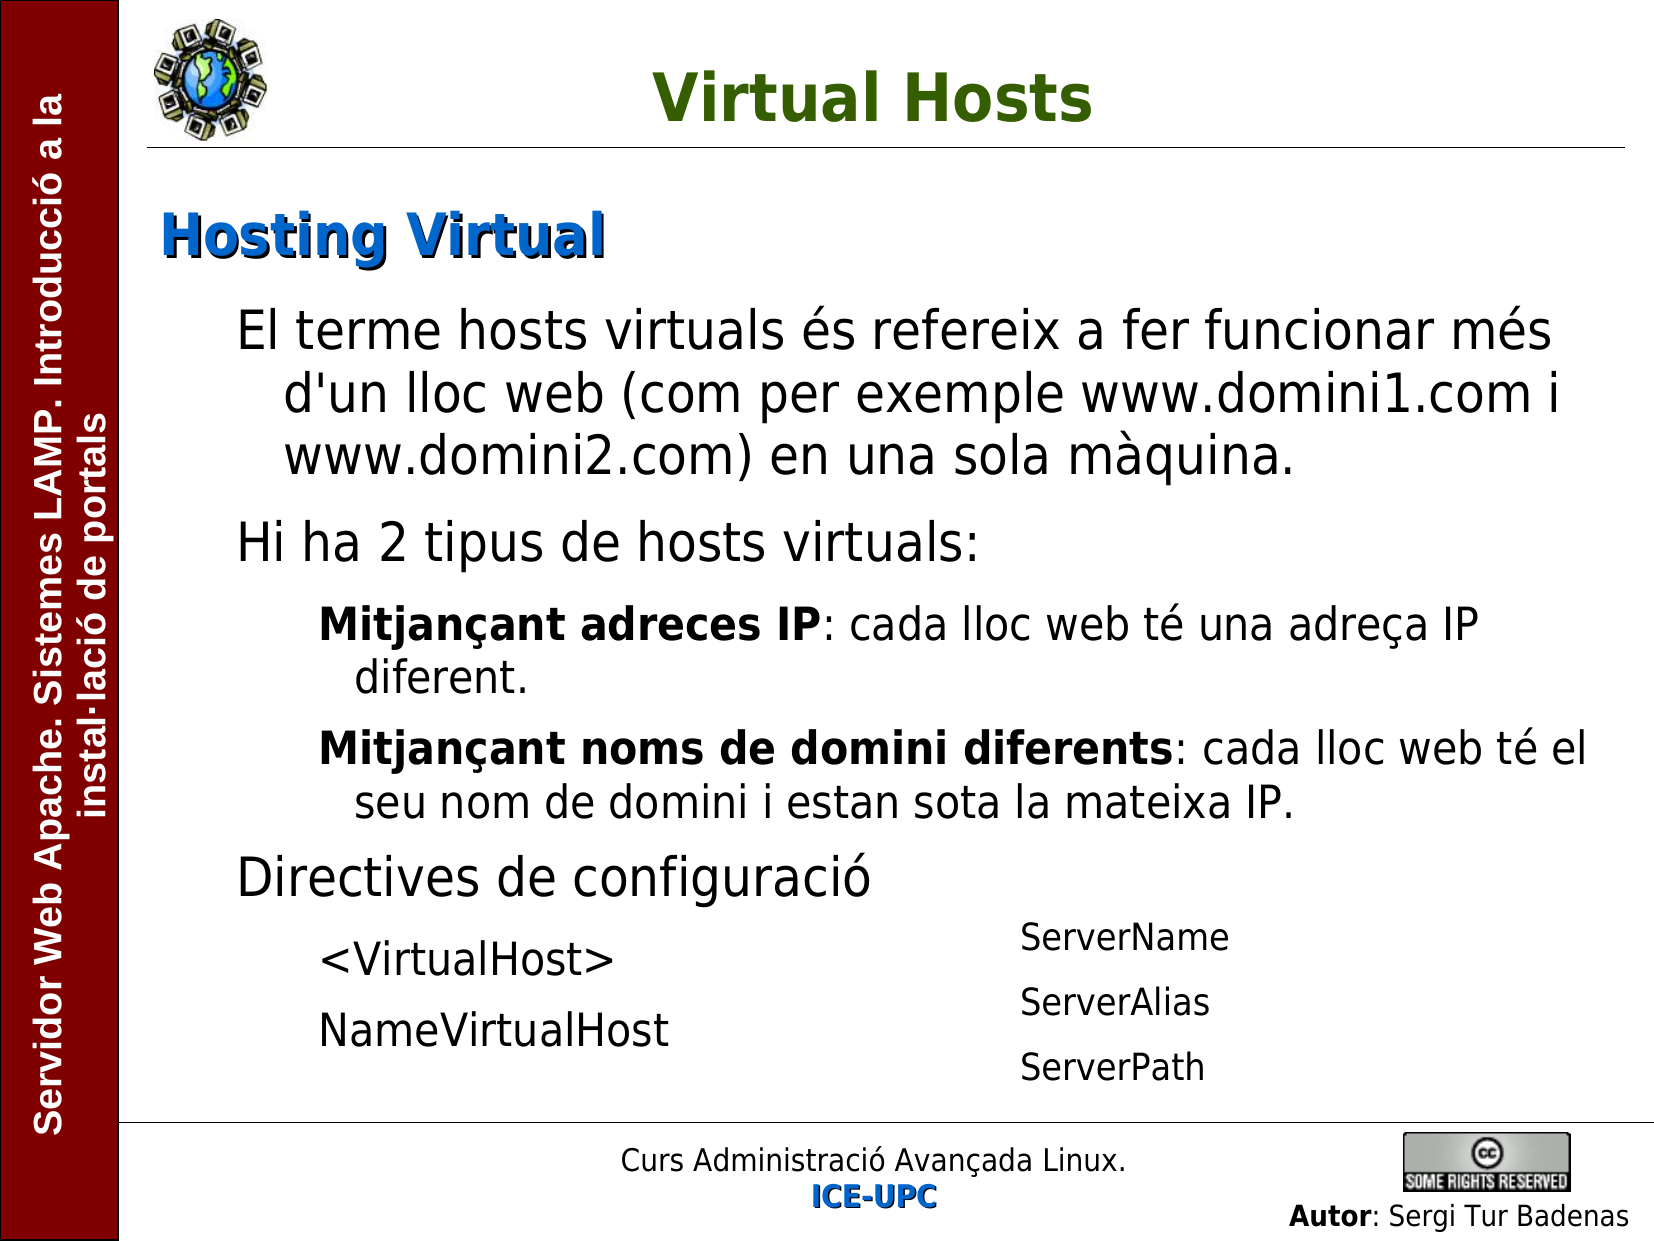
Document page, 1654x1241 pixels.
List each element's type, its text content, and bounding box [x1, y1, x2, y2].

list Hosting Virtual El terme hosts virtuals és refereix a fer funcionar més d'un lloc web (com per exemple www.domini1.com i www.domini2.com) en una sola màquina. Hi ha 2 tipus de hosts virtuals: Mitjançant adreces IP: cada lloc web té una adreça IP diferent. Mitjançant noms de domini diferents: cada lloc web té el seu nom de domini i estan sota la mateixa IP. Directives de configuració <VirtualHost> NameVirtualHost [141, 201, 1630, 1058]
title Virtual Hosts [129, 56, 1619, 141]
picture [154, 19, 268, 56]
picture [1403, 1132, 1571, 1192]
text_box ServerPath [828, 1038, 1414, 1107]
text_box ServerName [828, 908, 1414, 973]
text_box ServerAlias [828, 973, 1414, 1038]
